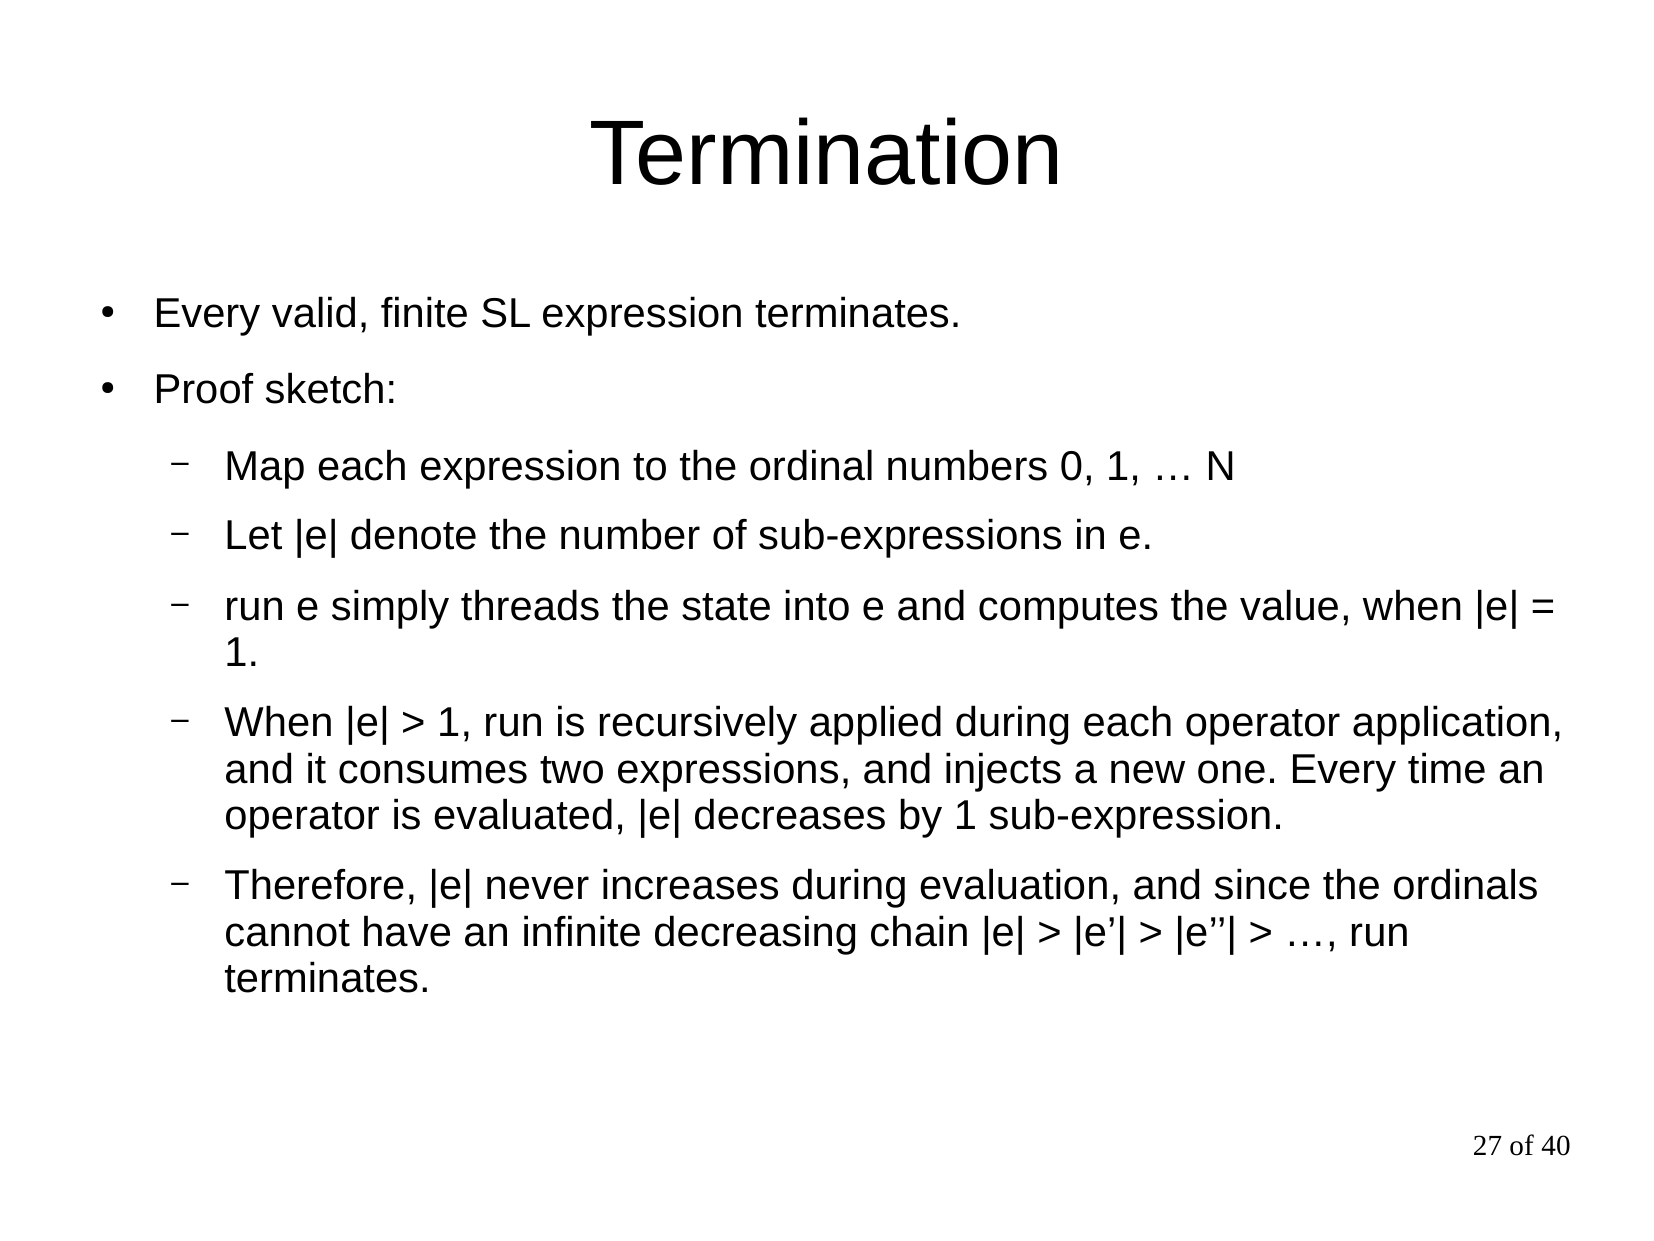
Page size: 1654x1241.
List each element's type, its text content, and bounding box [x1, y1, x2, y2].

list Every valid, finite SL expression terminates. Proof sketch: Map each expression to the ordinal numbers 0, 1, … N Let |e| denote the number of sub-expressions in e. run e simply threads the state into e and computes the value, when |e| = 1. When |e| > 1, run is recursively applied during each operator application, and it consumes two expressions, and injects a new one. Every time an operator is evaluated, |e| decreases by 1 sub-expression. Therefore, |e| never increases during evaluation, and since the ordinals cannot have an infinite decreasing chain |e| > |e’| > |e’’| > …, run terminates. [82, 290, 1571, 1010]
title Termination [82, 49, 1571, 257]
